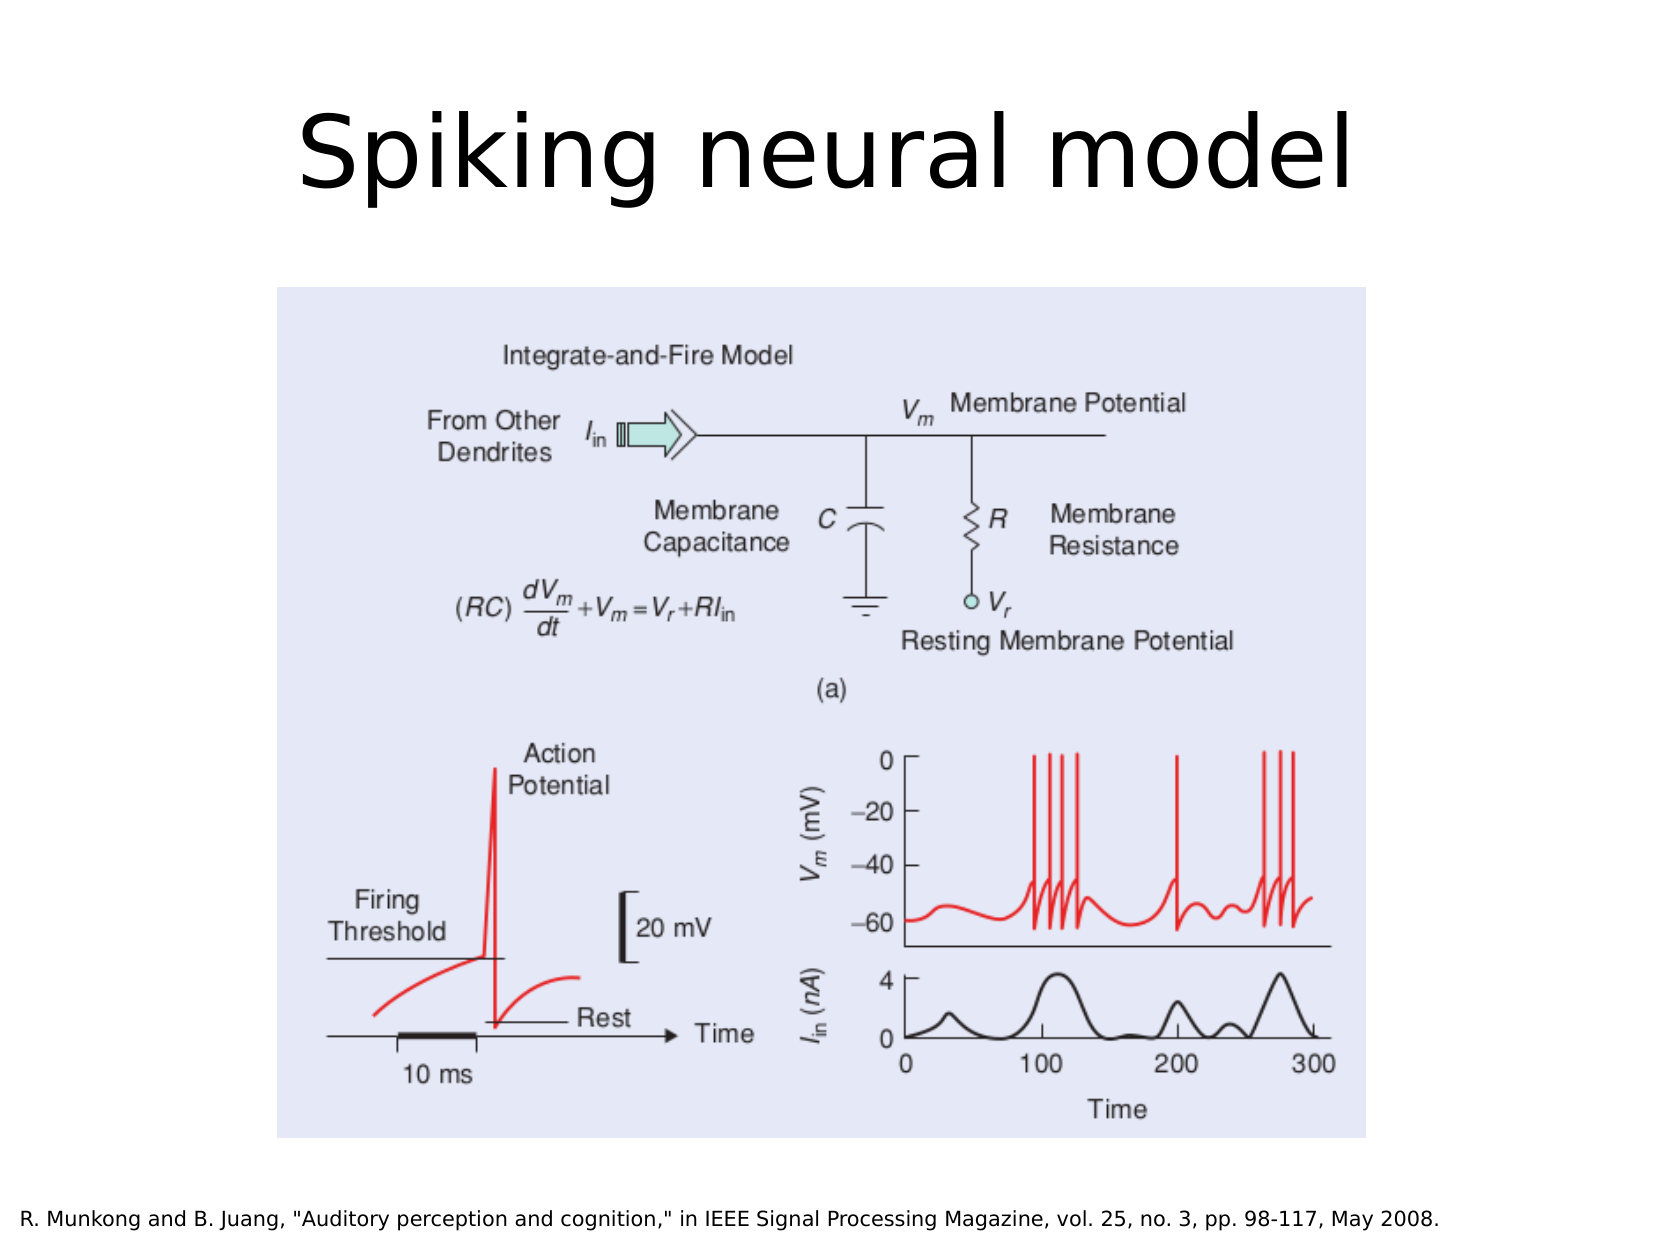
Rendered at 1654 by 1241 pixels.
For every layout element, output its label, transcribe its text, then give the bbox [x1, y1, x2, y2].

title Spiking neural model [82, 49, 1571, 257]
text_box R. Munkong and B. Juang, "Auditory perception and cognition," in IEEE Signal Processing Magazine, vol. 25, no. 3, pp. 98-117, May 2008. [4, 1200, 1456, 1240]
picture [277, 287, 1366, 1138]
